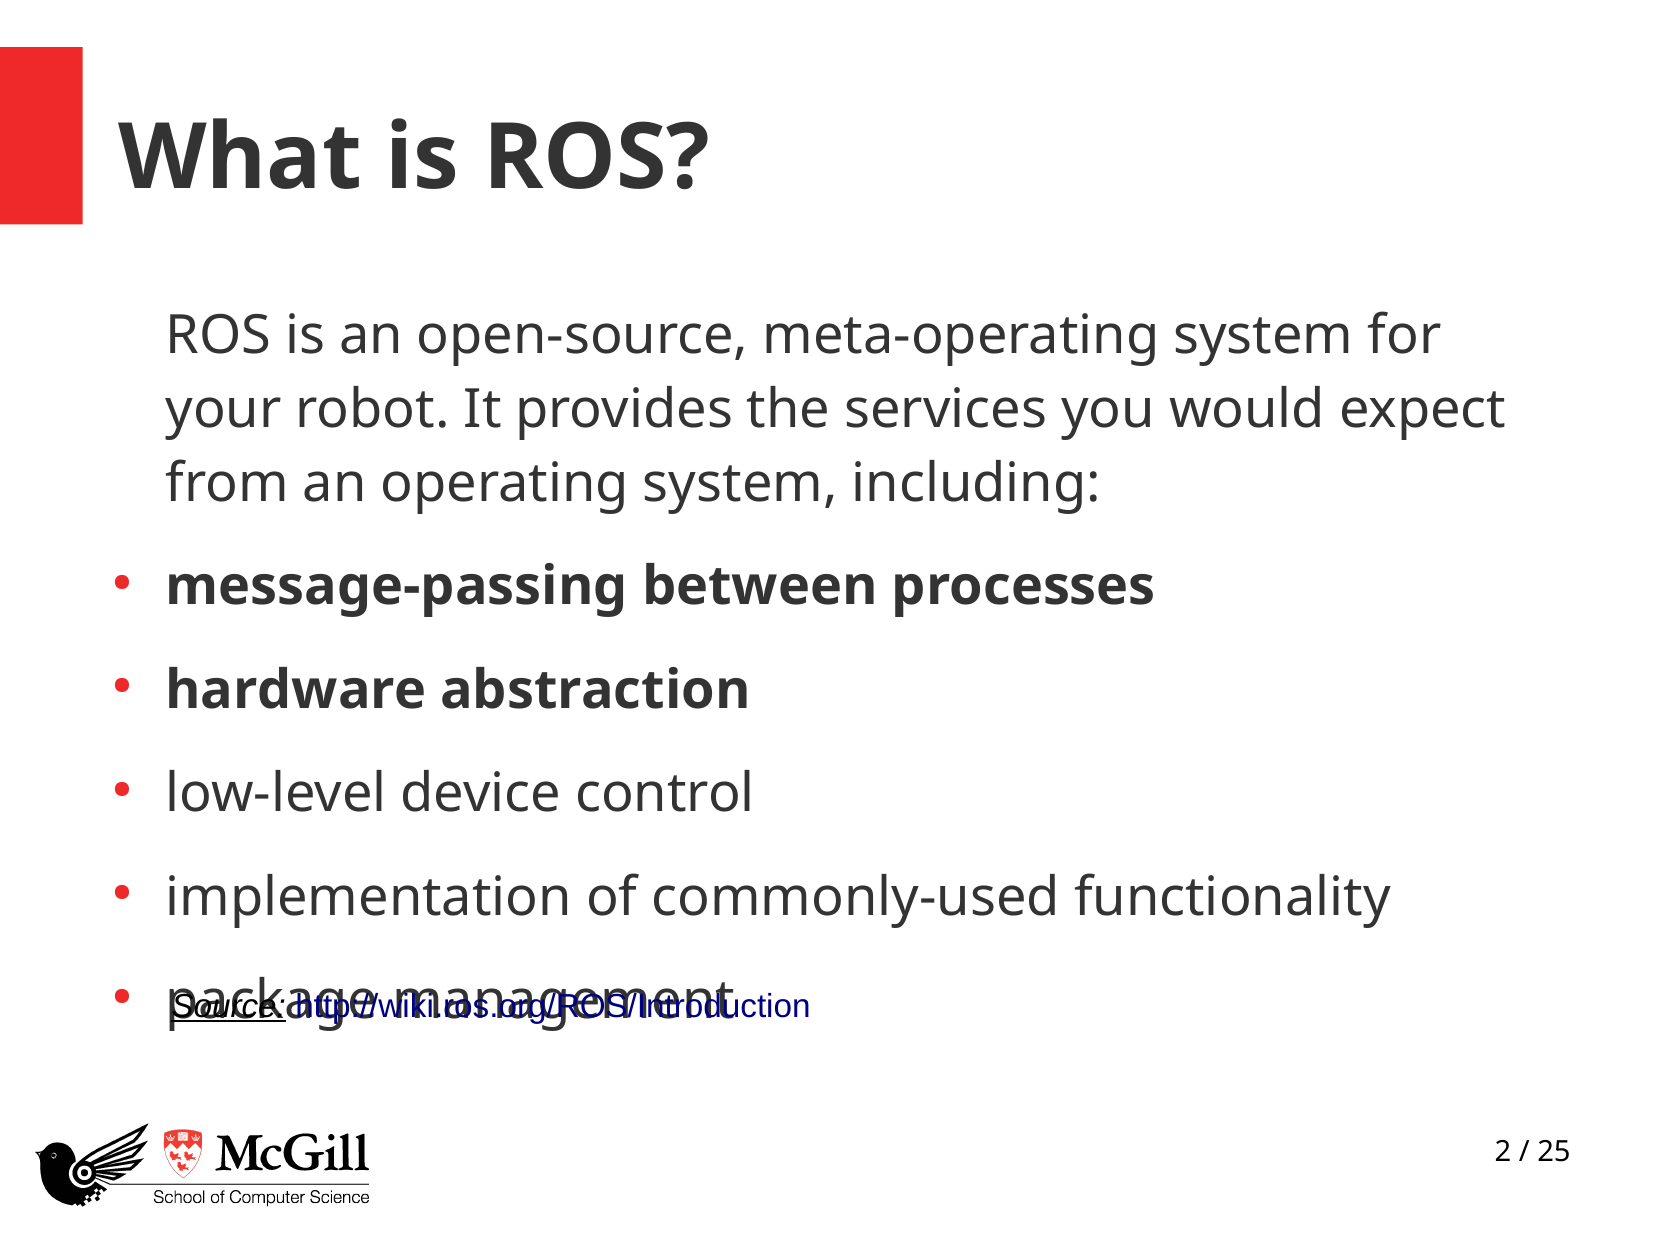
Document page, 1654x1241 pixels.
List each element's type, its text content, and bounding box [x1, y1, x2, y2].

title What is ROS? [118, 49, 1571, 257]
list ROS is an open-source, meta-operating system for your robot. It provides the services you would expect from an operating system, including: message-passing between processes hardware abstraction low-level device control implementation of commonly-used functionality package management [94, 295, 1512, 1015]
picture [35, 1110, 369, 1216]
text_box Source: http://wiki.ros.org/ROS/Introduction [156, 980, 863, 1040]
